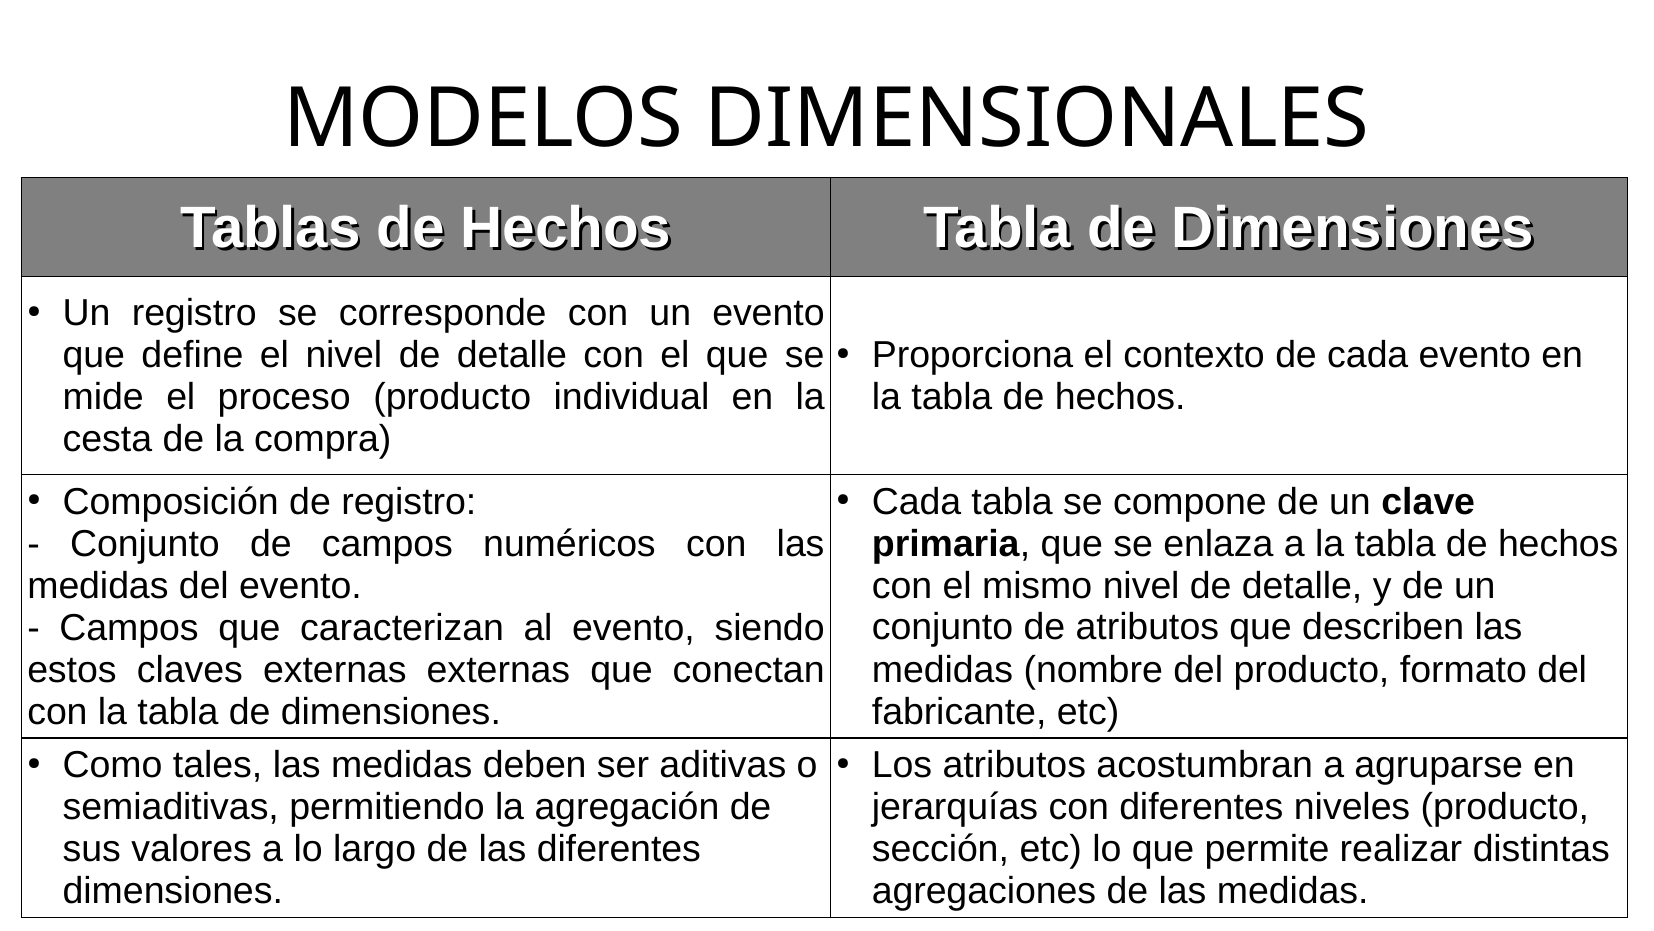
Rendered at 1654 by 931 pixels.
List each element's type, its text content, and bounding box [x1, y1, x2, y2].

table_cell Un registro se corresponde con un evento que define el nivel de detalle con el que se mide el proceso (producto individual en la cesta de la compra) [22, 277, 830, 474]
table_cell Cada tabla se compone de un clave primaria, que se enlaza a la tabla de hechos con el mismo nivel de detalle, y de un conjunto de atributos que describen las medidas (nombre del producto, formato del fabricante, etc) [831, 475, 1627, 737]
table_cell Los atributos acostumbran a agruparse en jerarquías con diferentes niveles (producto, sección, etc) lo que permite realizar distintas agregaciones de las medidas. [831, 739, 1627, 917]
table_header Tablas de Hechos [22, 178, 830, 276]
title MODELOS DIMENSIONALES [82, 37, 1571, 177]
table_cell Proporciona el contexto de cada evento en la tabla de hechos. [831, 277, 1627, 474]
table_cell Como tales, las medidas deben ser aditivas o semiaditivas, permitiendo la agregación de sus valores a lo largo de las diferentes dimensiones. [22, 739, 830, 917]
table_cell Composición de registro: - Conjunto de campos numéricos con las medidas del evento. - Campos que caracterizan al evento, siendo estos claves externas externas que conectan con la tabla de dimensiones. [22, 475, 830, 737]
table_header Tabla de Dimensiones [831, 178, 1627, 276]
